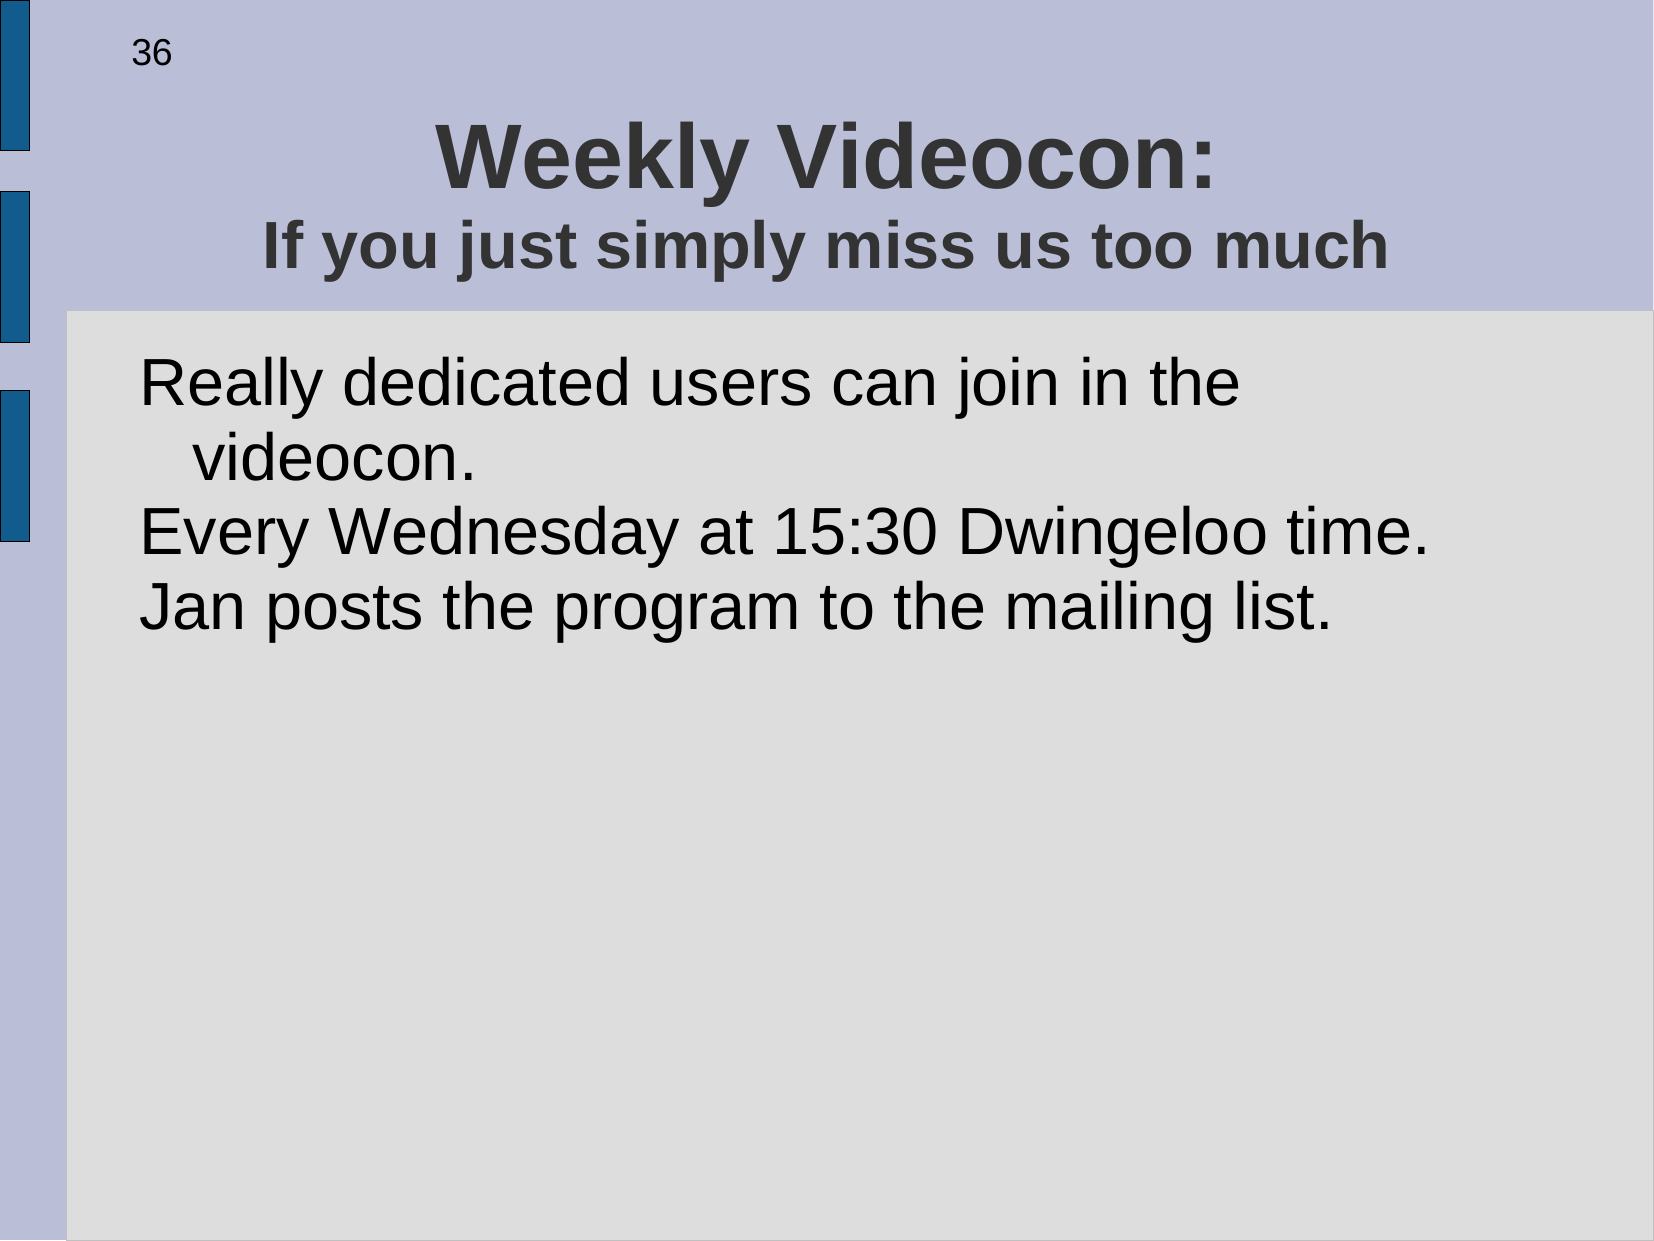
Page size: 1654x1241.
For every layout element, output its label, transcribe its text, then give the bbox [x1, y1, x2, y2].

list Really dedicated users can join in the videocon. Every Wednesday at 15:30 Dwingeloo time. Jan posts the program to the mailing list. [121, 344, 1534, 1127]
text_box <number> [155, 23, 279, 97]
title Weekly Videocon: If you just simply miss us too much [121, 91, 1534, 299]
